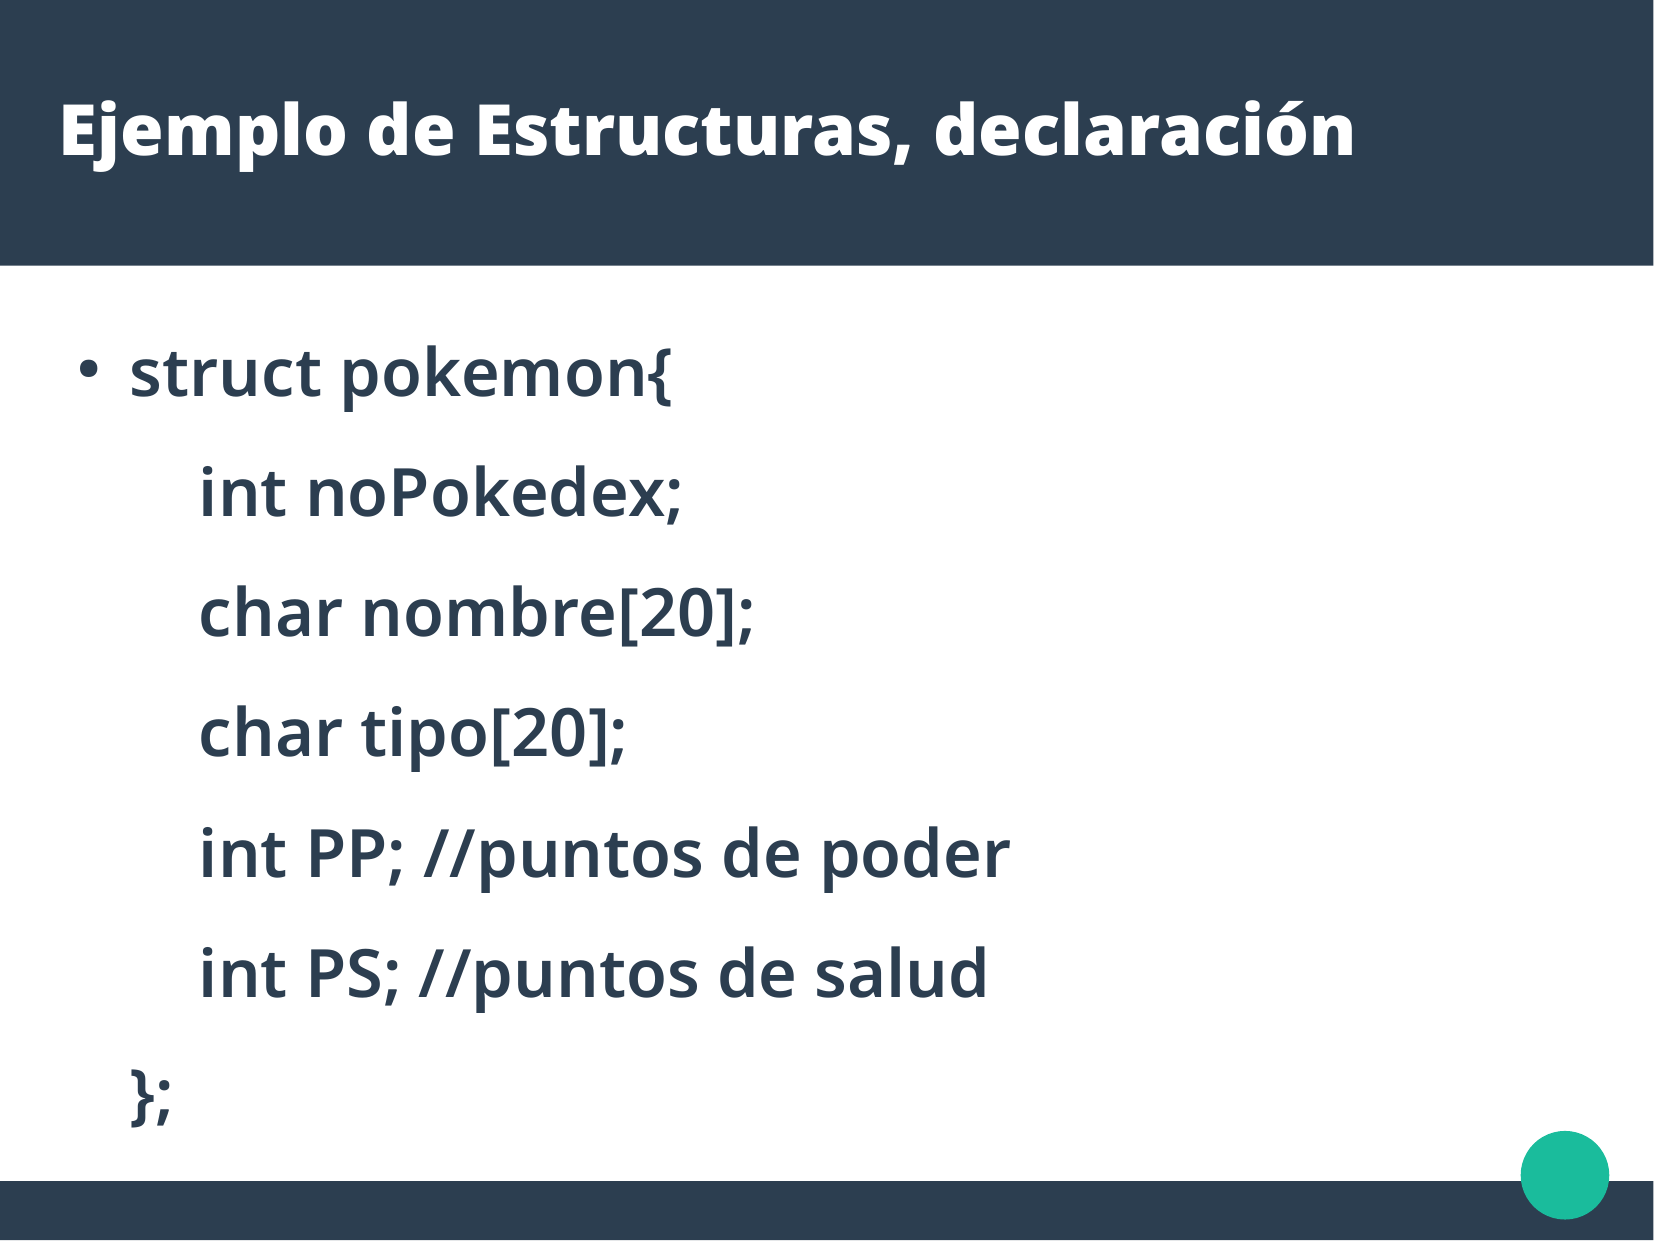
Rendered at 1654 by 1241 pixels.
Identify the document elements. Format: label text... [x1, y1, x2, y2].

list struct pokemon{ int noPokedex; char nombre[20]; char tipo[20]; int PP; //puntos de poder int PS; //puntos de salud }; [59, 324, 1595, 1152]
title Ejemplo de Estructuras, declaración [59, 49, 1595, 207]
